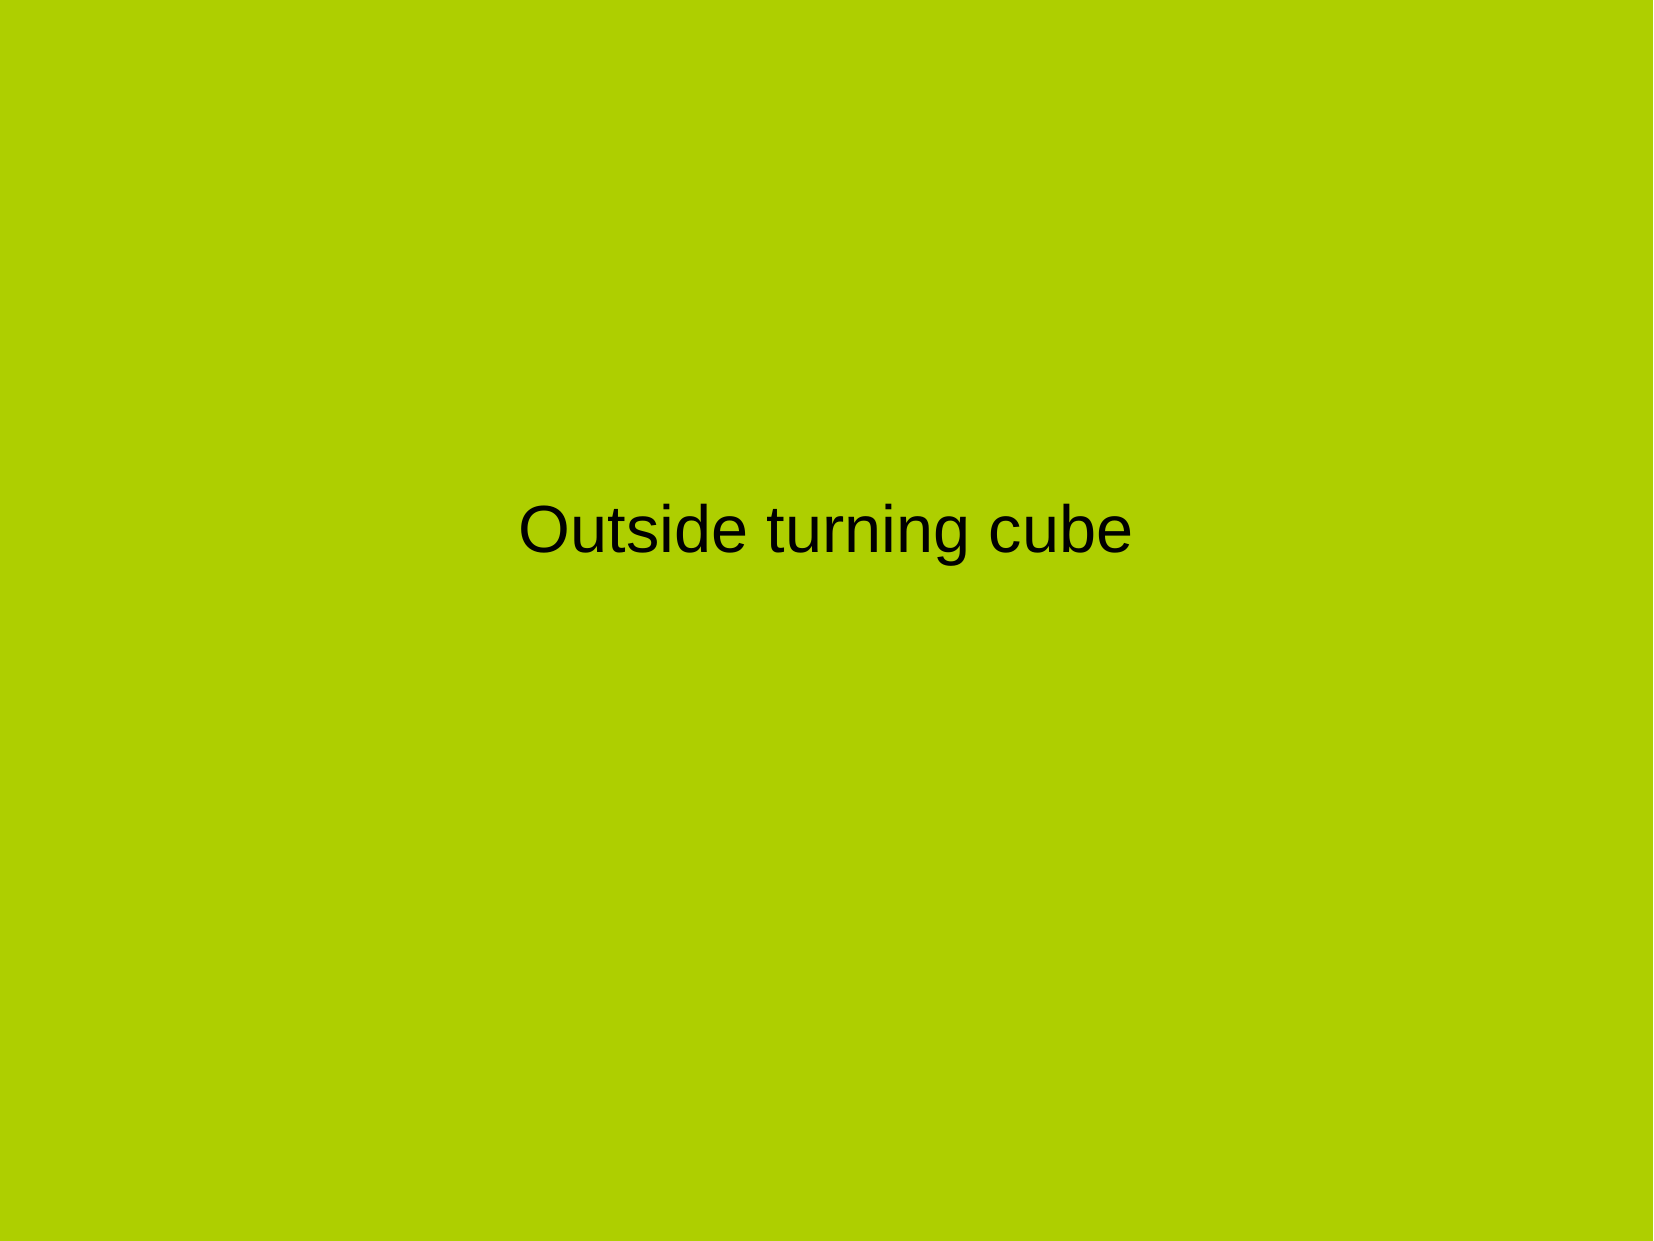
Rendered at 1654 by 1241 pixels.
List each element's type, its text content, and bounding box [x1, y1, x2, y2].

subtitle Outside turning cube [82, 49, 1571, 1010]
